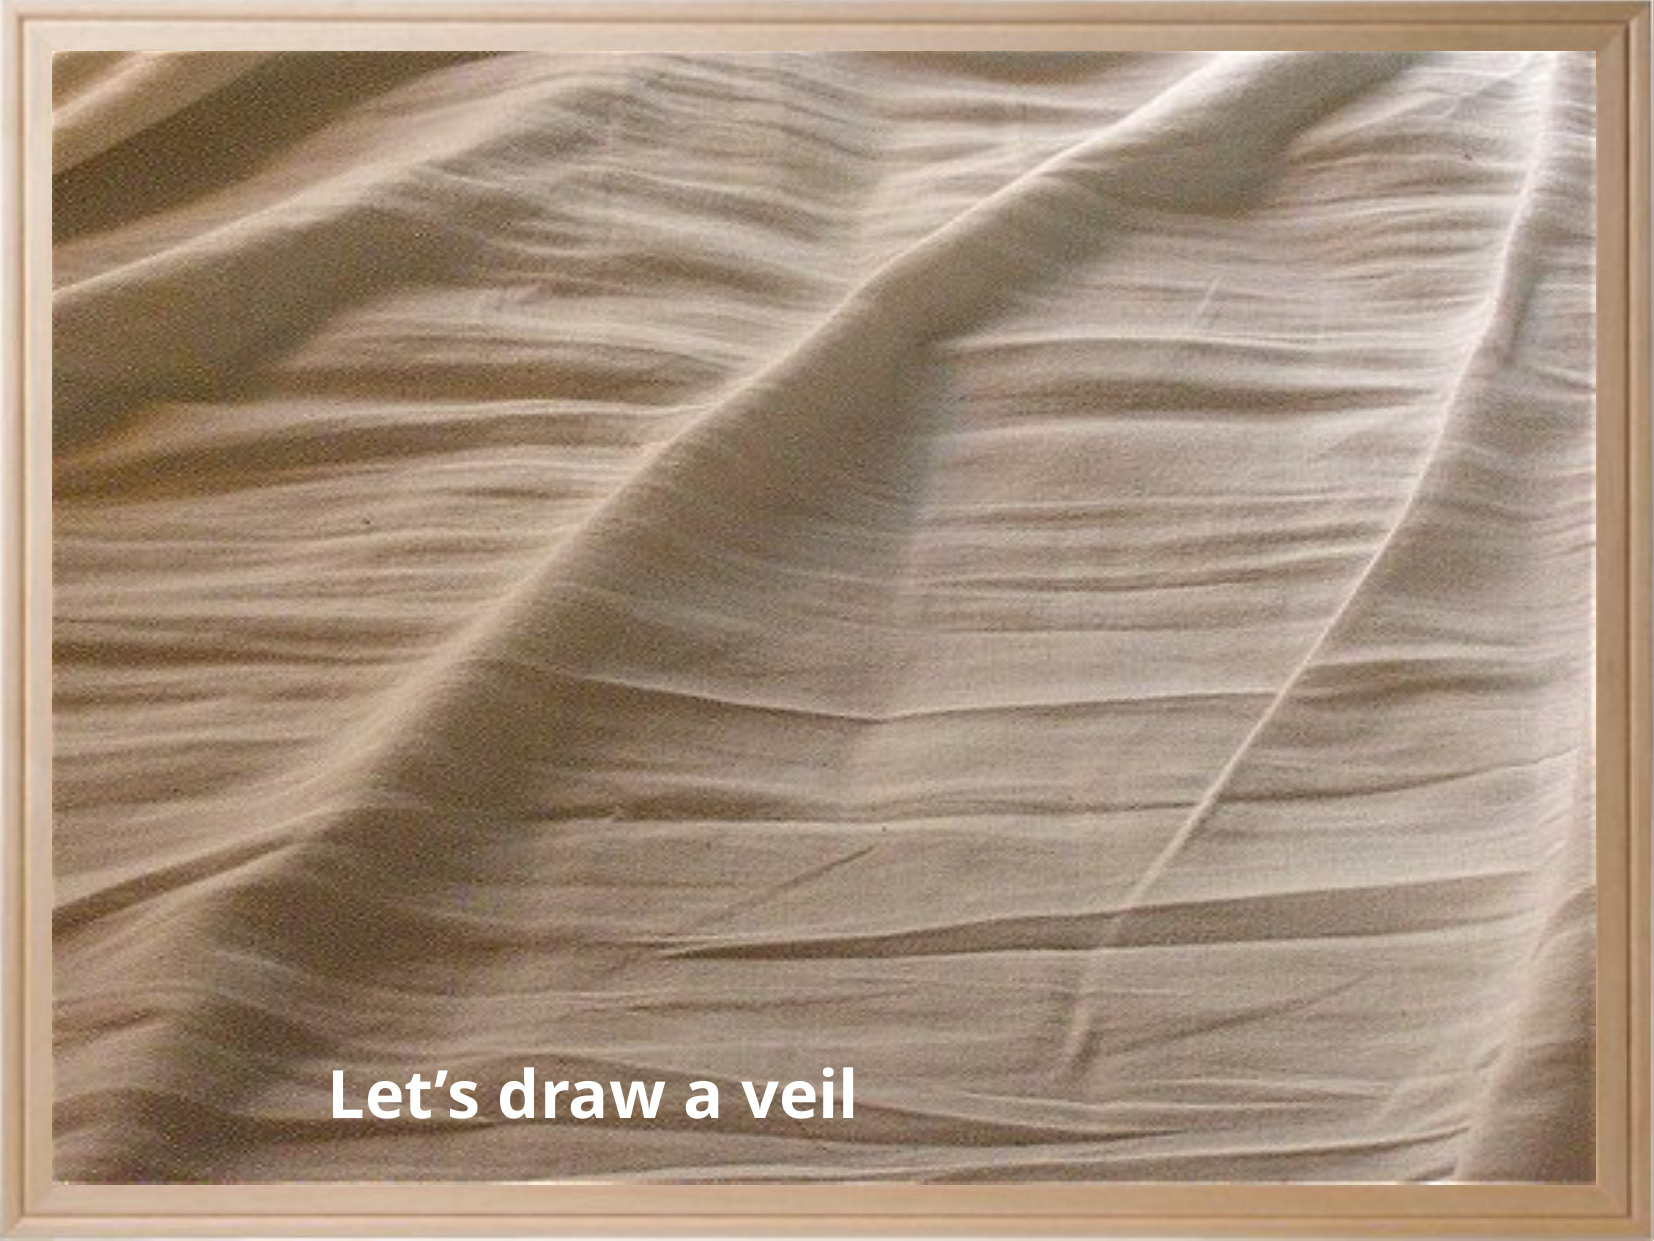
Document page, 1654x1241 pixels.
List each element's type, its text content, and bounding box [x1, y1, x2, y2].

text_box Let’s draw a veil [312, 1039, 1037, 1154]
picture [0, 0, 1654, 1241]
